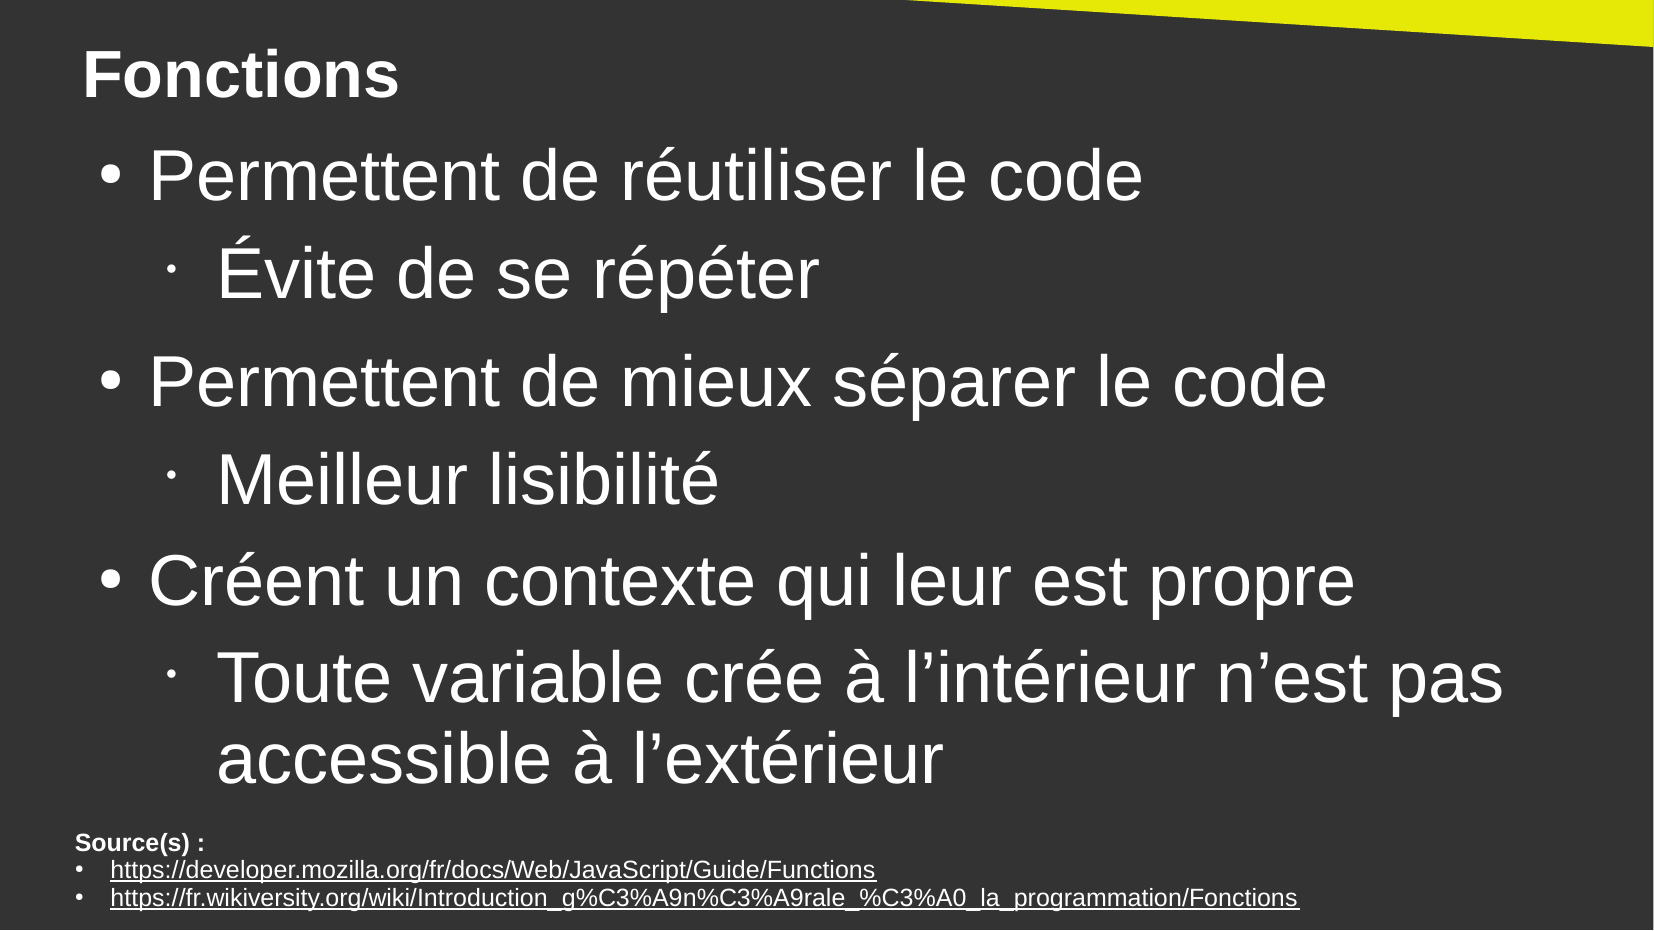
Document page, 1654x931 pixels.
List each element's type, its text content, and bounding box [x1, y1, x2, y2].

title Fonctions [82, 37, 1571, 114]
text_box [905, 0, 1654, 48]
text_box Source(s) : https://developer.mozilla.org/fr/docs/Web/JavaScript/Guide/Functions https://fr.wikiversity.org/wiki/Introduction_g%C3%A9n%C3%A9rale_%C3%A0_la_programmation/Fonctions [60, 820, 1583, 920]
list Permettent de réutiliser le code Évite de se répéter Permettent de mieux séparer le code Meilleur lisibilité Créent un contexte qui leur est propre Toute variable crée à l’intérieur n’est pas accessible à l’extérieur [80, 135, 1620, 804]
